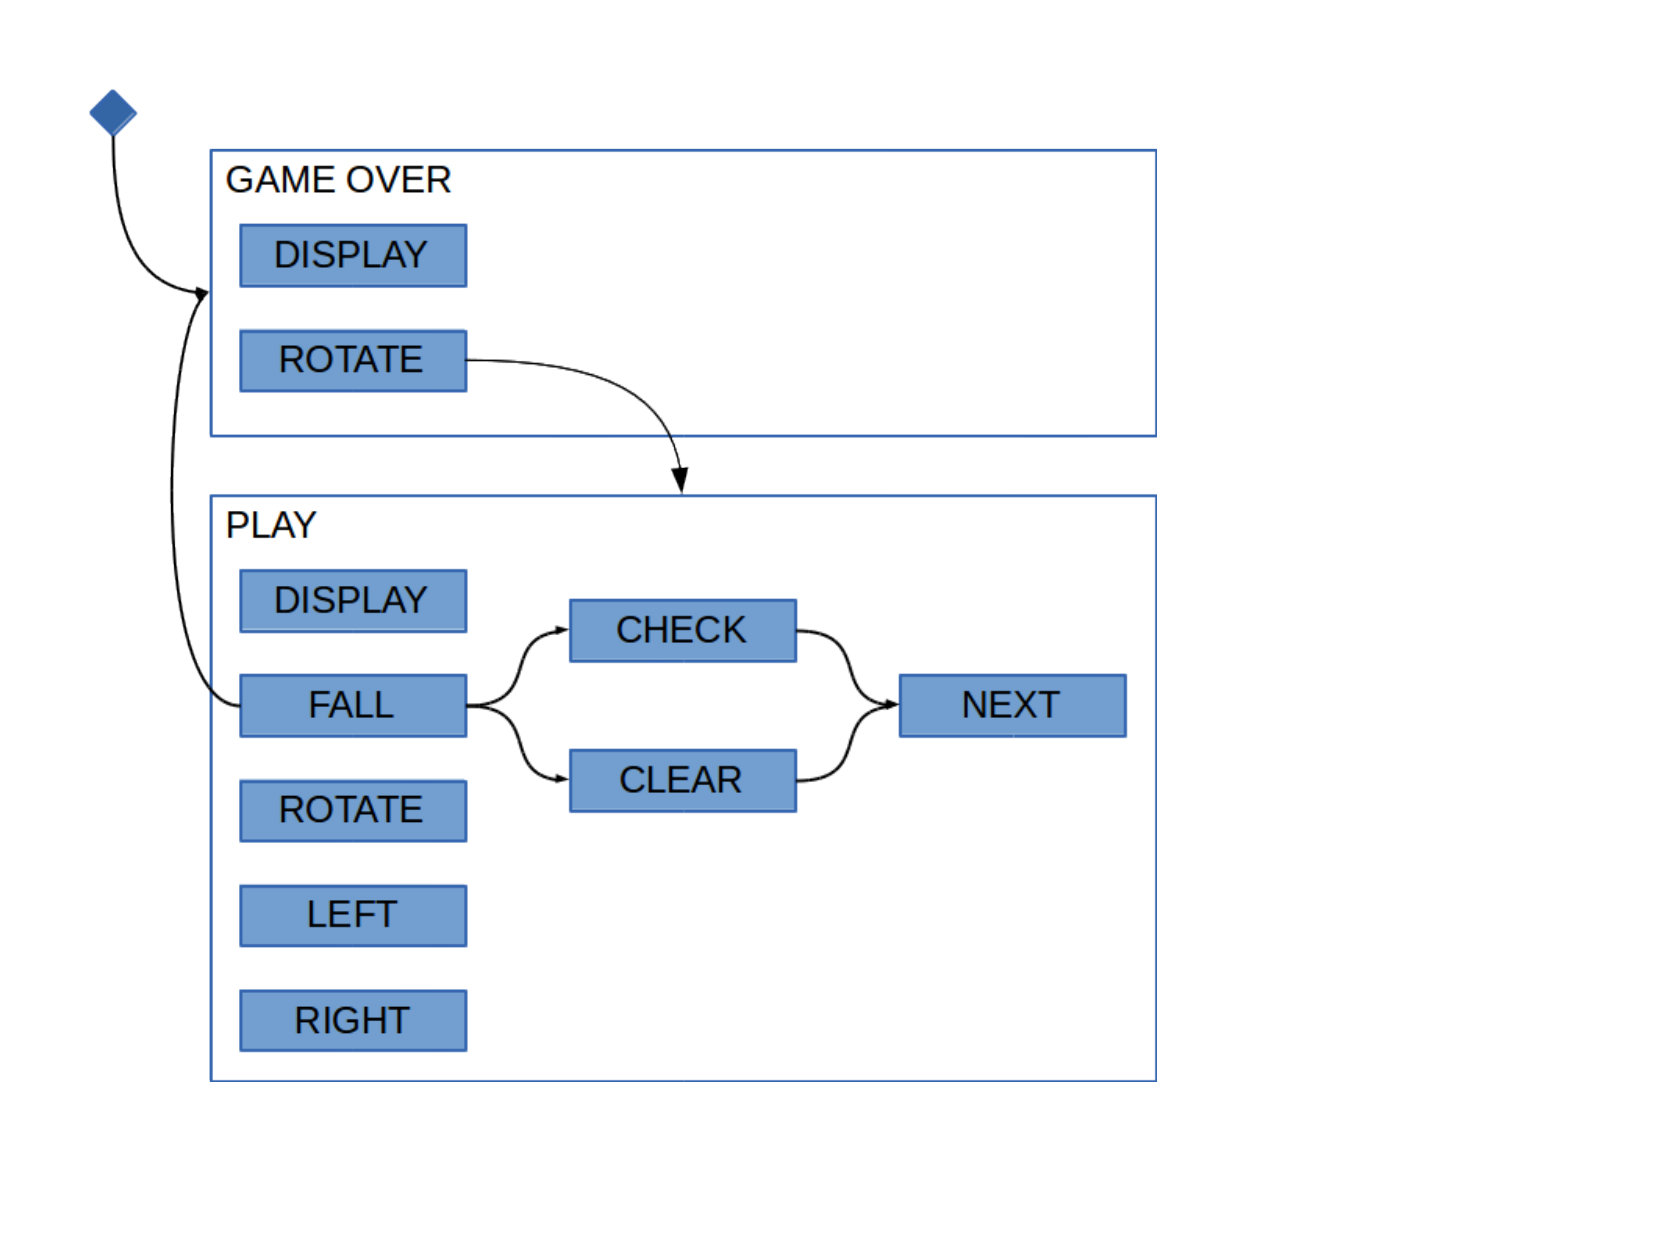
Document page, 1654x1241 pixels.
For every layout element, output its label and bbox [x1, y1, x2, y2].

picture [88, 88, 1157, 1082]
